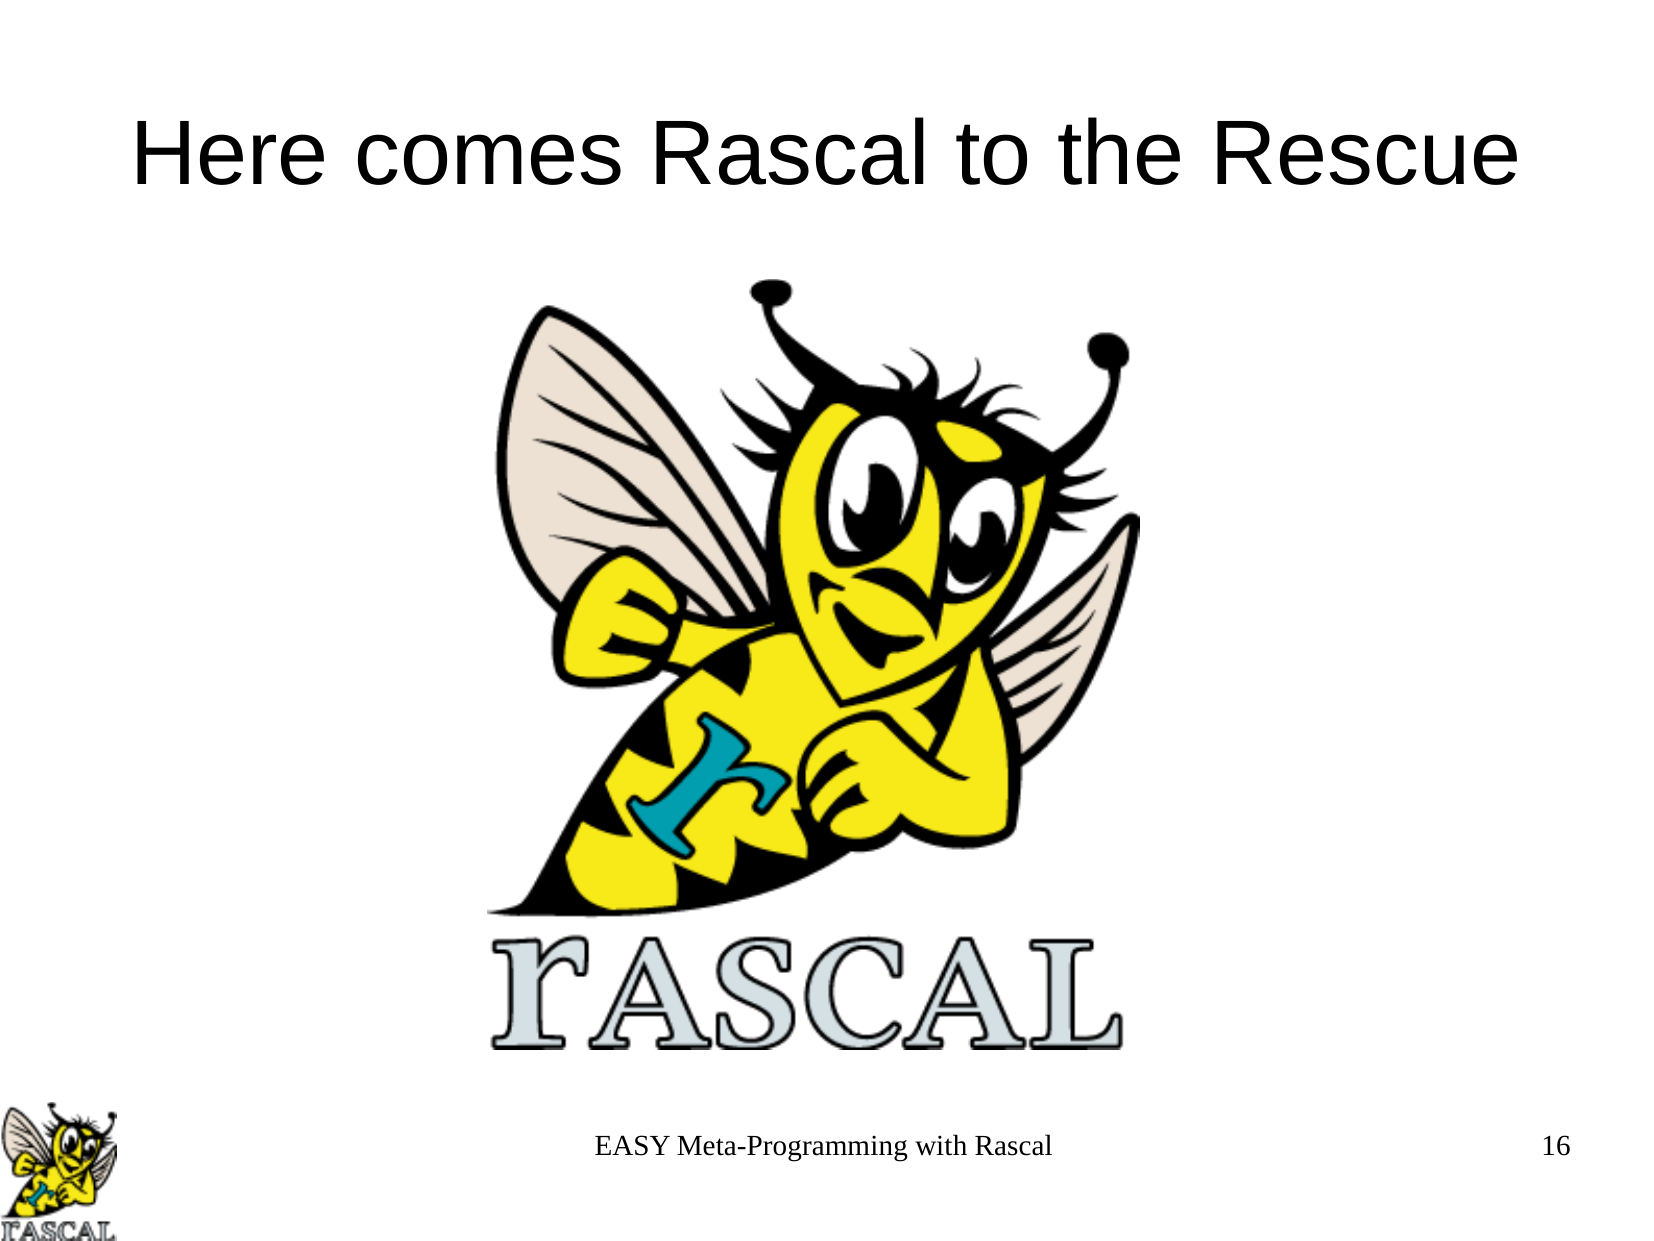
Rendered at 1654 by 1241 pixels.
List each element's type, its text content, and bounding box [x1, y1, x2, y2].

picture [487, 279, 1140, 1051]
picture [0, 1102, 117, 1241]
title Here comes Rascal to the Rescue [82, 49, 1571, 257]
